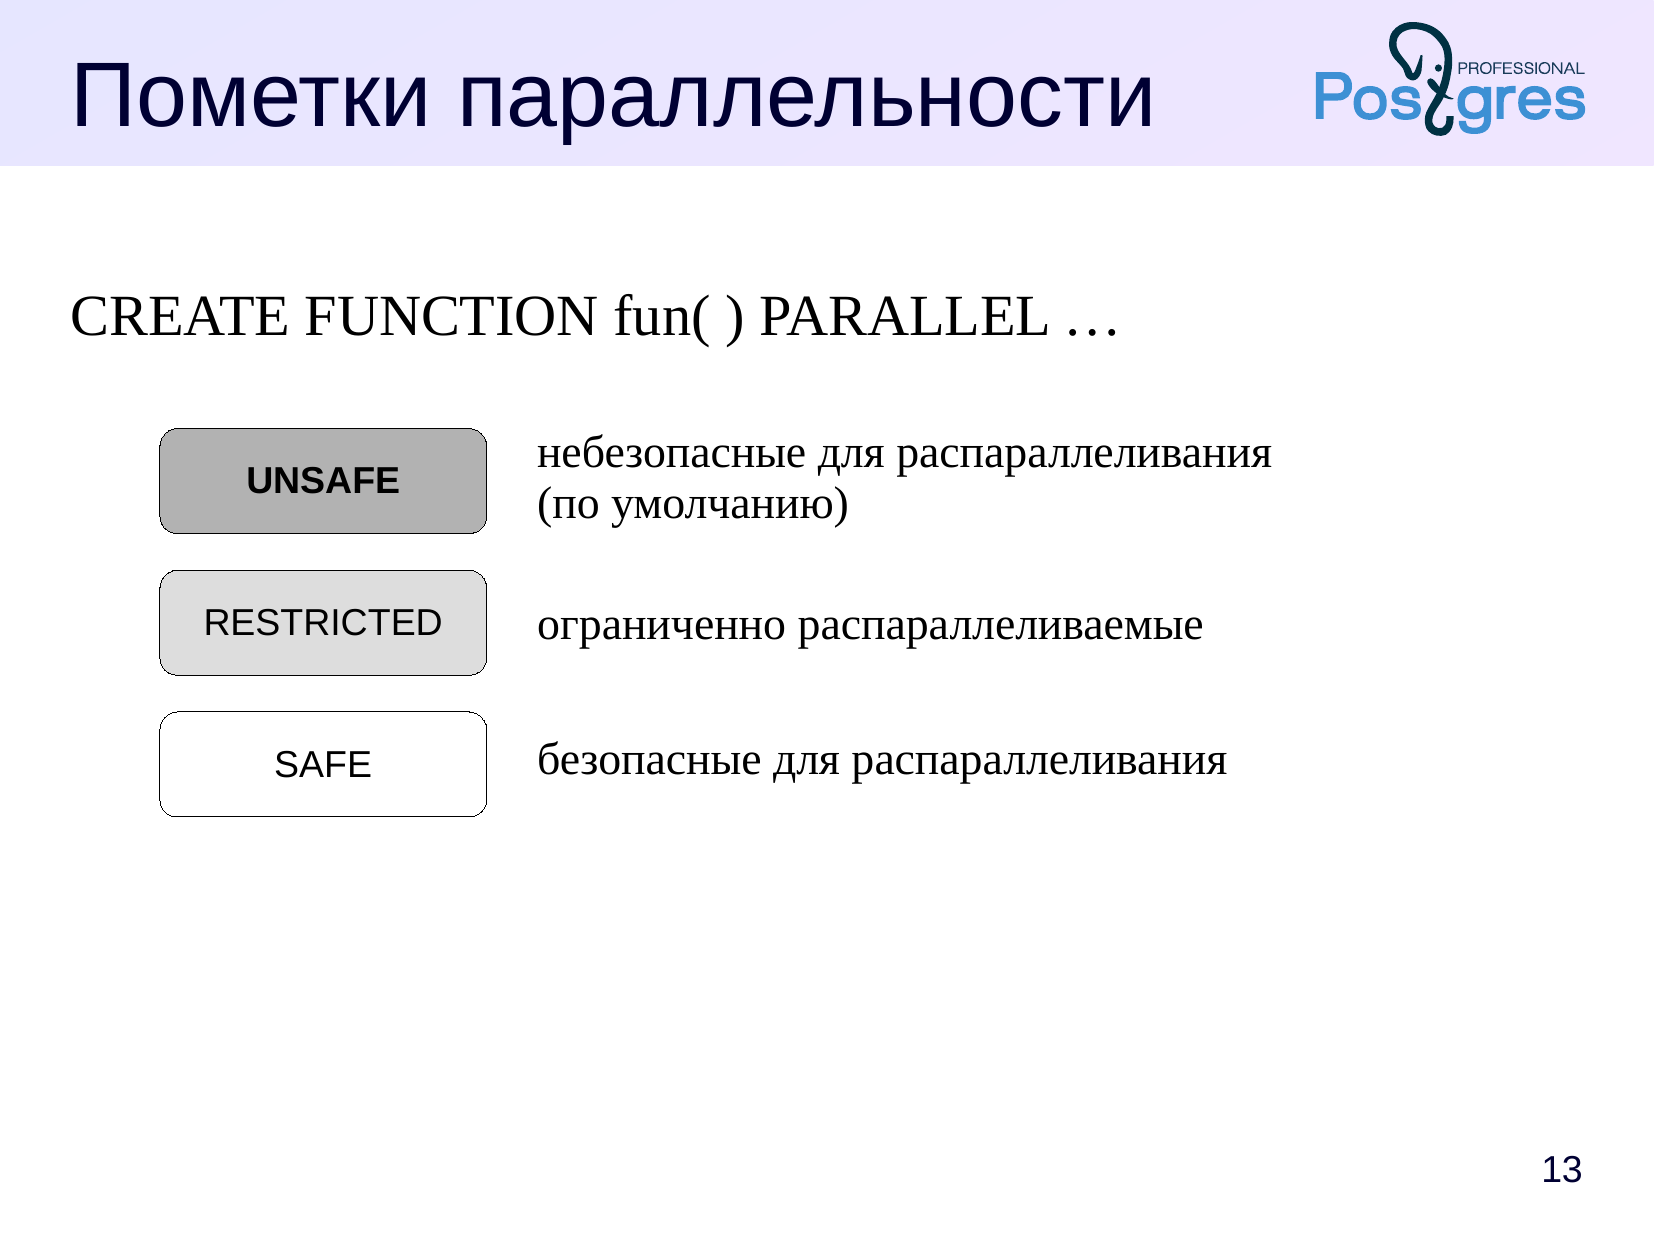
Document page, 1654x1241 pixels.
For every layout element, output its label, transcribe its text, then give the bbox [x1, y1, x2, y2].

text_box RESTRICTED [159, 570, 487, 676]
text_box SAFE [159, 711, 487, 817]
text_box небезопасные для распараллеливания (по умолчанию) [522, 419, 1541, 537]
text_box безопасные для распараллеливания [522, 726, 1244, 793]
list CREATE FUNCTION fun( ) PARALLEL … [70, 283, 1583, 391]
text_box ограниченно распараллеливаемые [522, 591, 1220, 657]
title Пометки параллельности [70, 43, 1261, 151]
text_box UNSAFE [159, 428, 487, 534]
